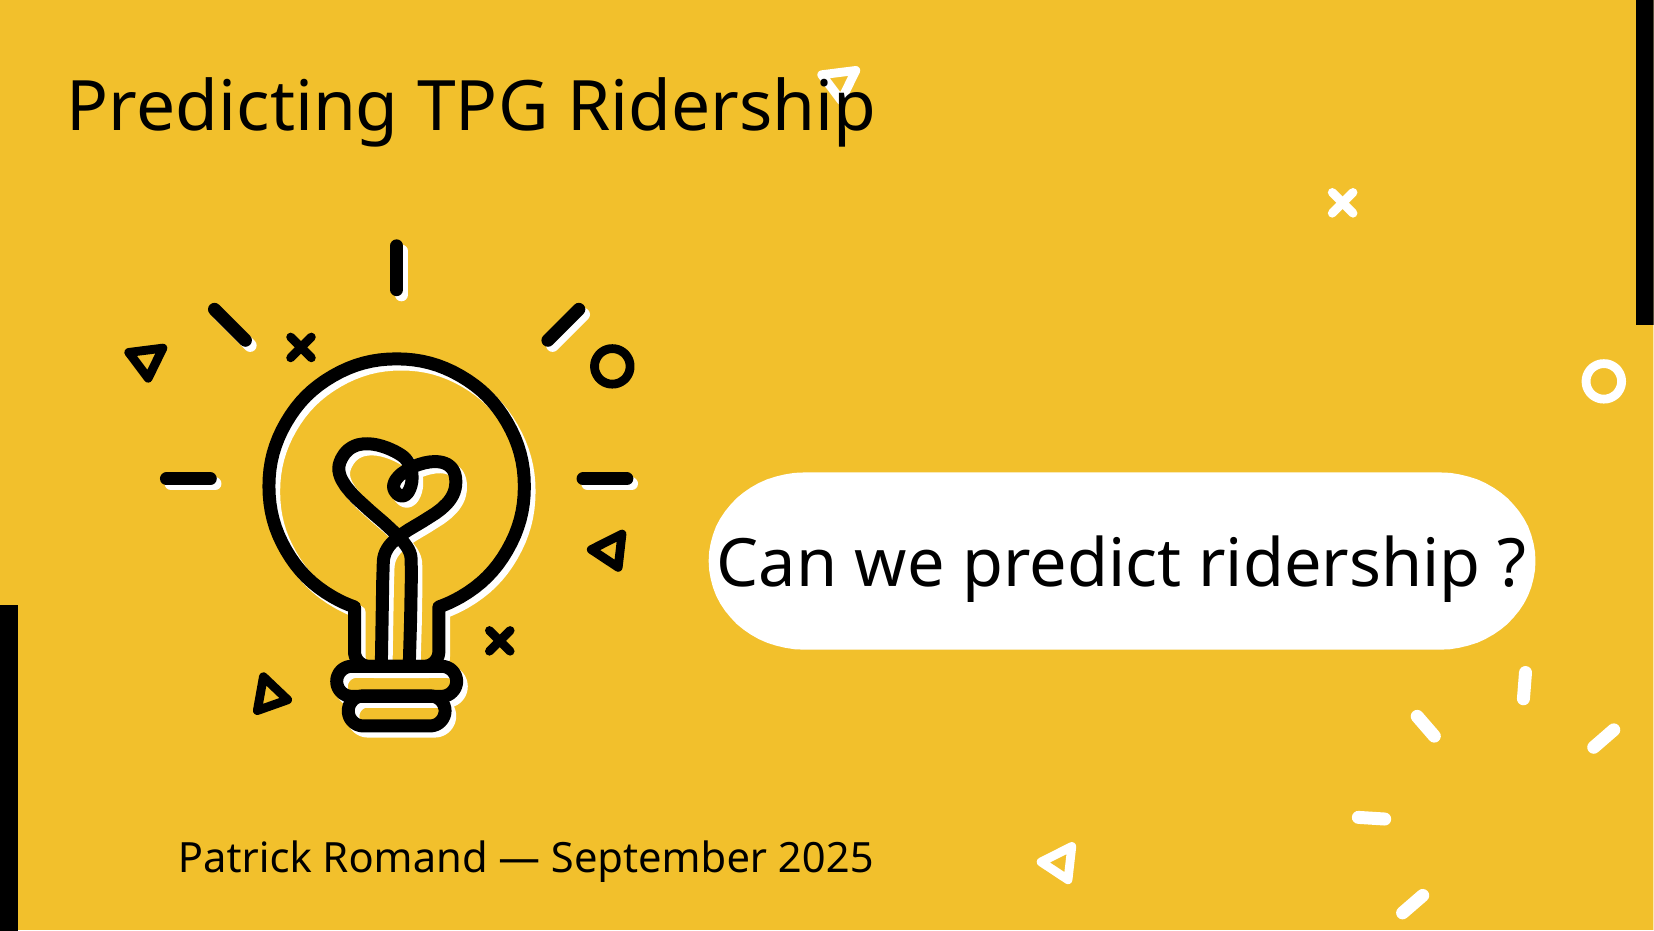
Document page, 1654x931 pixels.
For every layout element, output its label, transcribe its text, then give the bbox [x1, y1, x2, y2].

title Predicting TPG Ridership [59, 29, 886, 178]
subtitle Can we predict ridership ? [708, 472, 1536, 650]
text_box Patrick Romand — September 2025 [118, 767, 945, 931]
